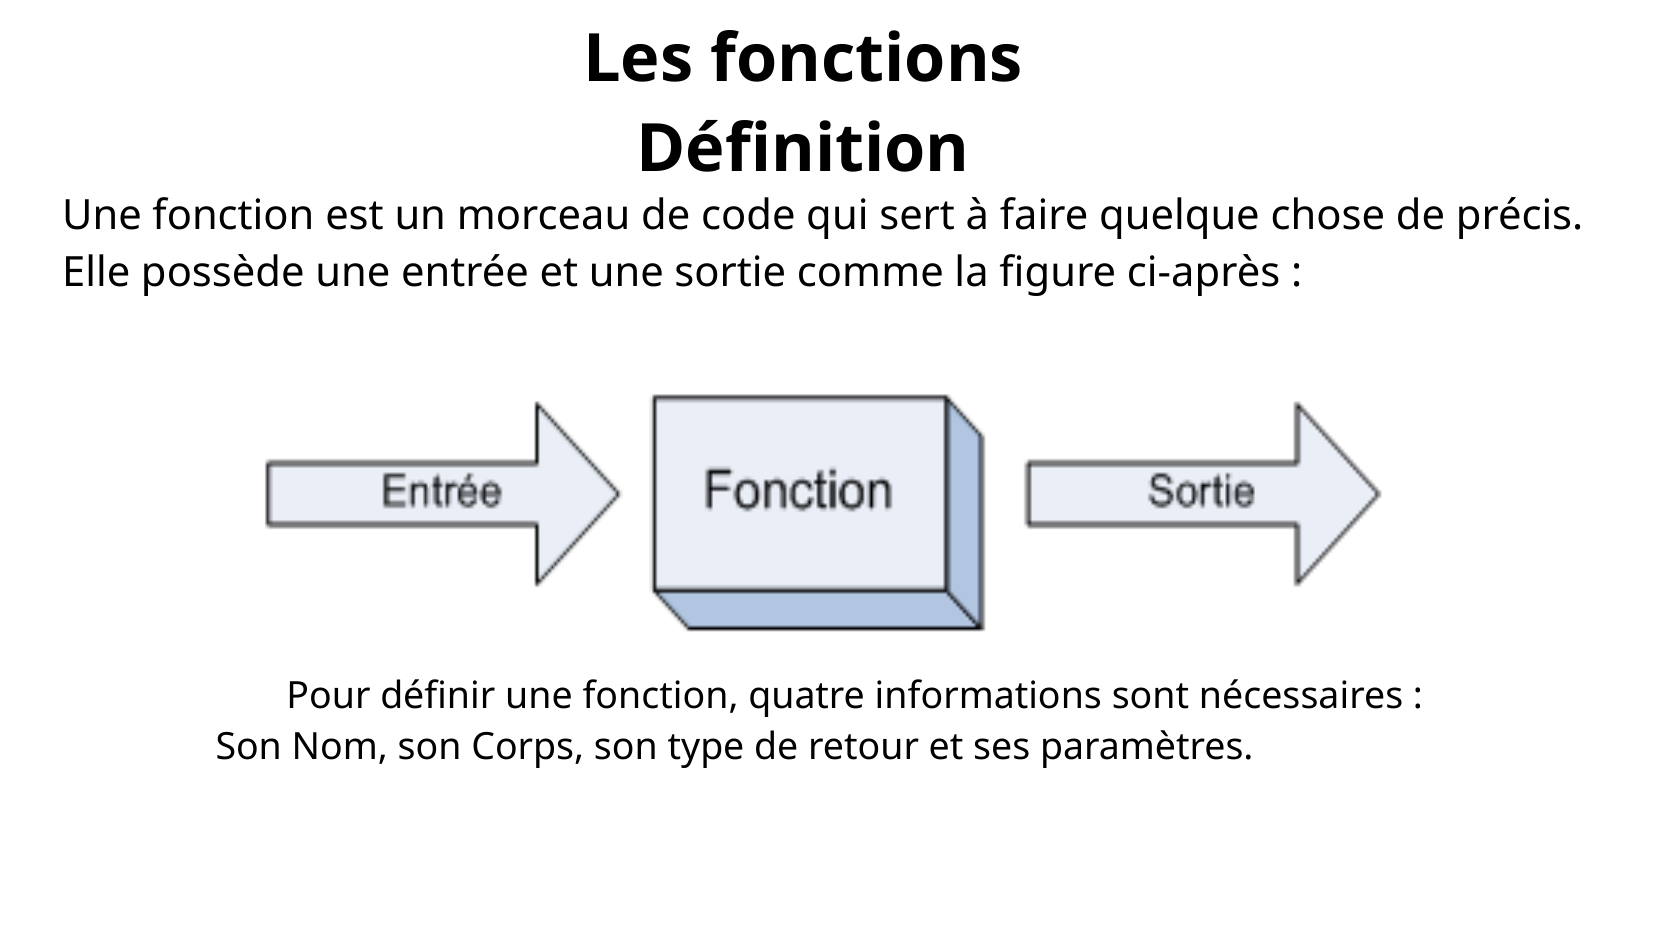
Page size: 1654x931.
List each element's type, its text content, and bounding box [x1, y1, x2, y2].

title Les fonctions Définition [507, 0, 1099, 177]
text_box Une fonction est un morceau de code qui sert à faire quelque chose de précis. Elle possède une entrée et une sortie comme la figure ci-après : [47, 177, 1654, 395]
text_box Pour définir une fonction, quatre informations sont nécessaires : Son Nom, son Corps, son type de retour et ses paramètres. [200, 661, 1560, 866]
picture [171, 342, 1447, 662]
